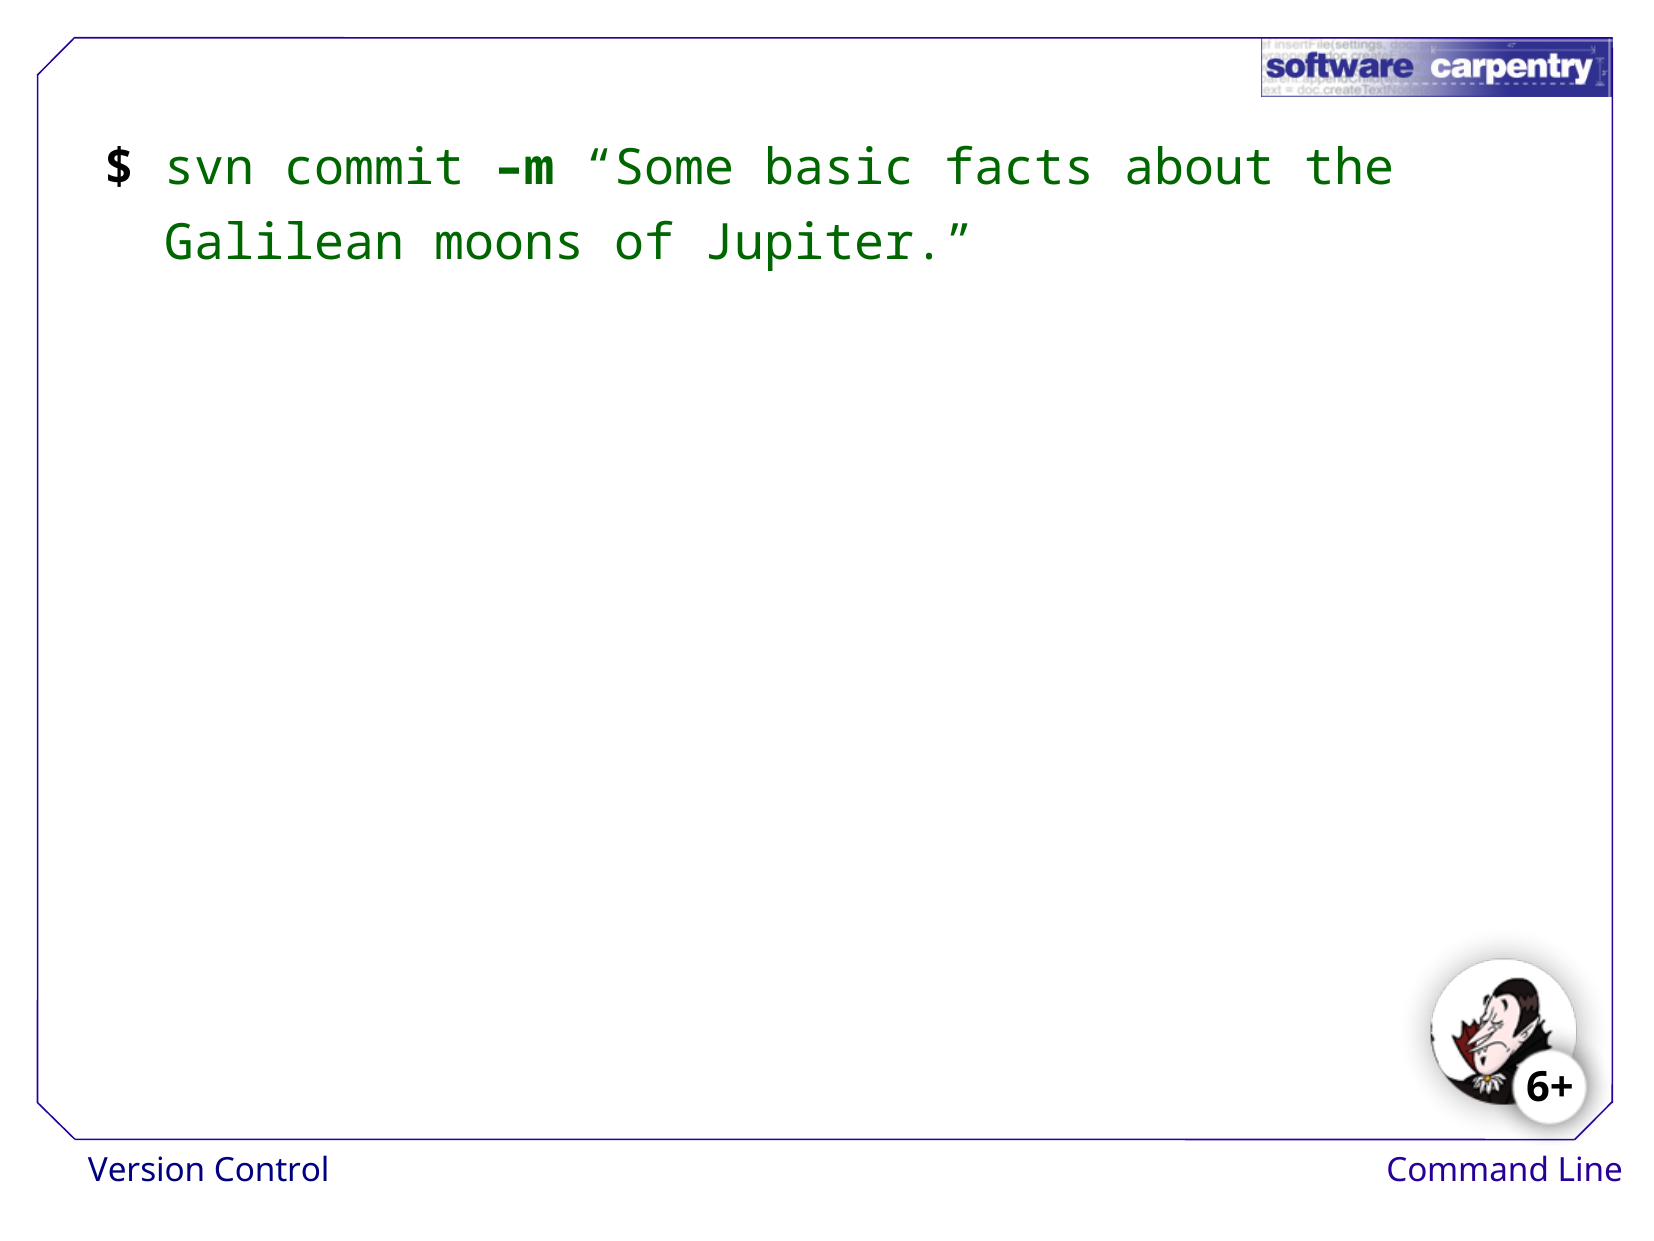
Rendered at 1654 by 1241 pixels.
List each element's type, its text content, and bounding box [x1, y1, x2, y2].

text_box $ svn commit –m “Some basic facts about the Galilean moons of Jupiter.” [89, 112, 1572, 1036]
picture [1261, 39, 1613, 97]
picture [1393, 926, 1618, 1146]
text_box 6+ [1505, 1057, 1595, 1119]
